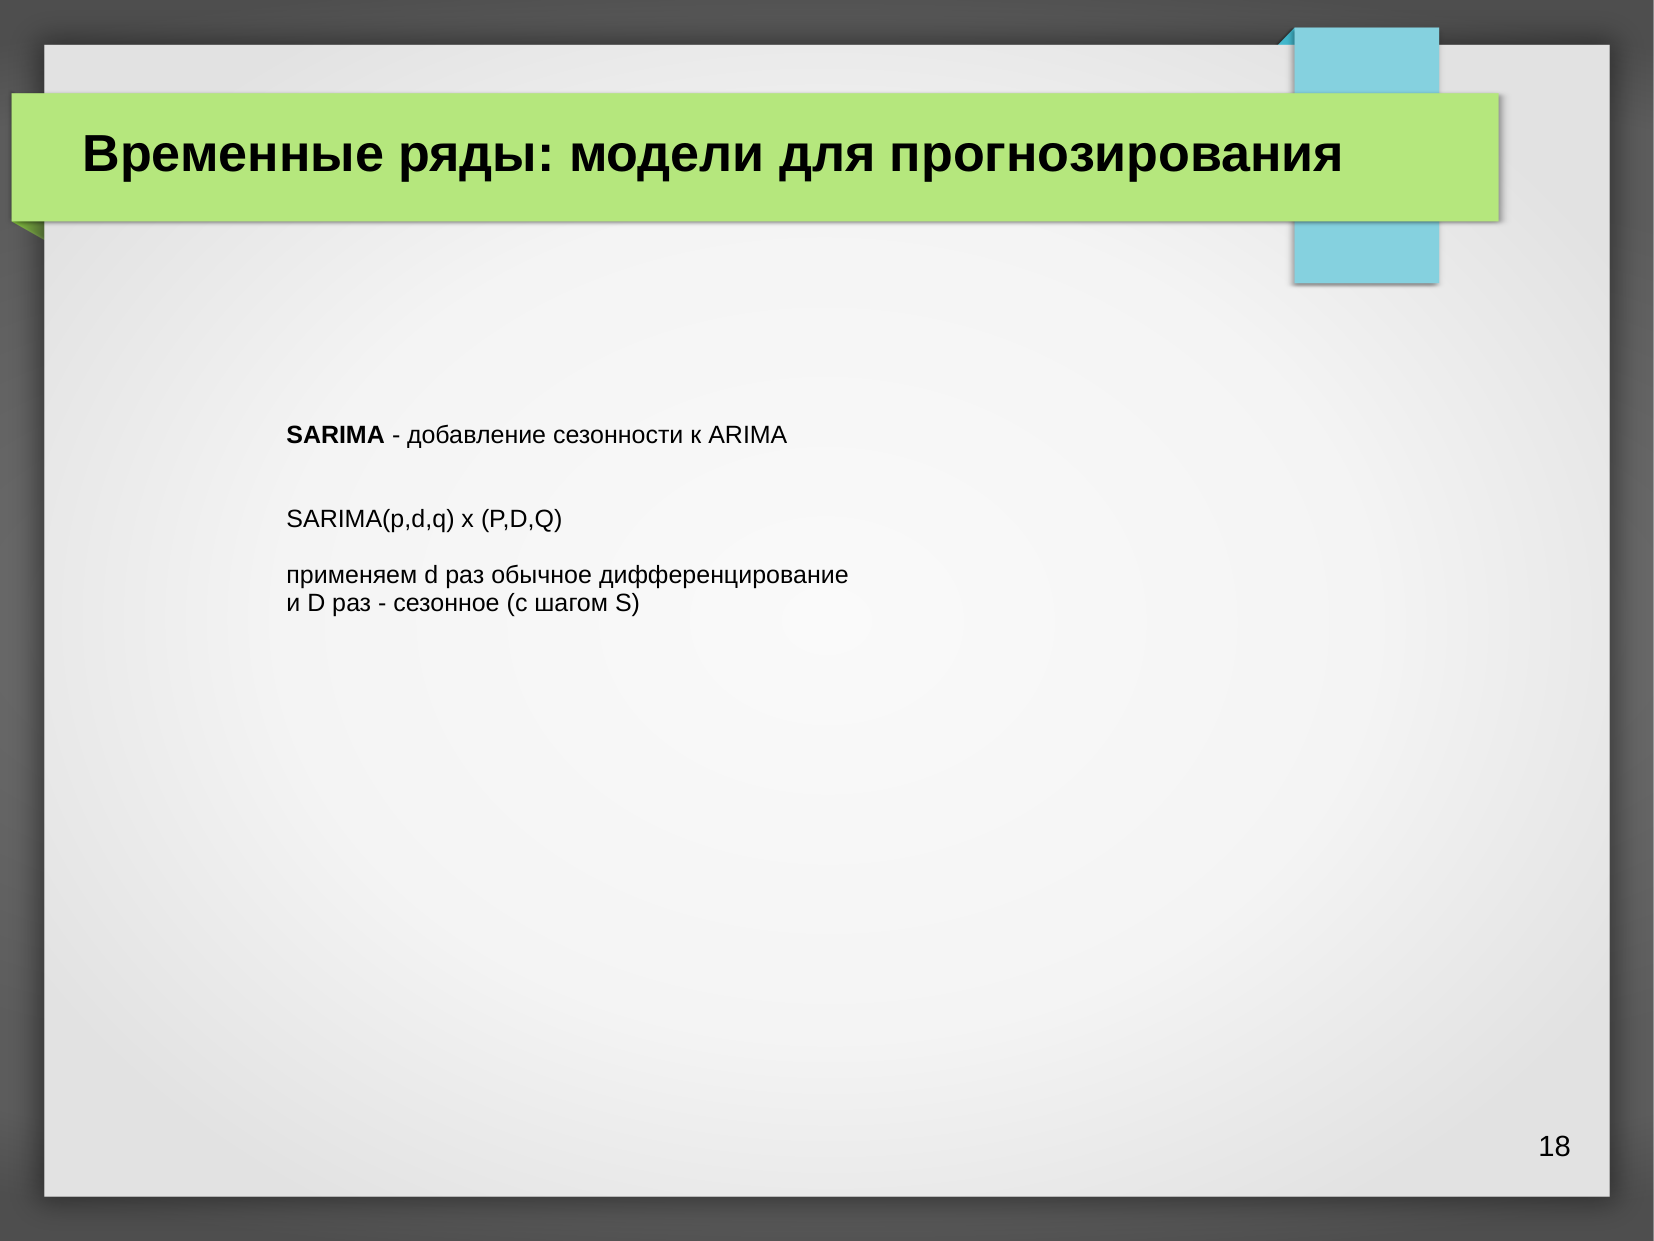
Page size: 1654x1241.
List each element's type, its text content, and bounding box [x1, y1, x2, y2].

title Временные ряды: модели для прогнозирования [82, 94, 1406, 213]
text_box SARIMA - добавление сезонности к ARIMA SARIMA(p,d,q) x (P,D,Q) применяем d раз обычное дифференцирование и D раз - сезонное (с шагом S) [271, 413, 1304, 653]
picture [0, 0, 1654, 1241]
